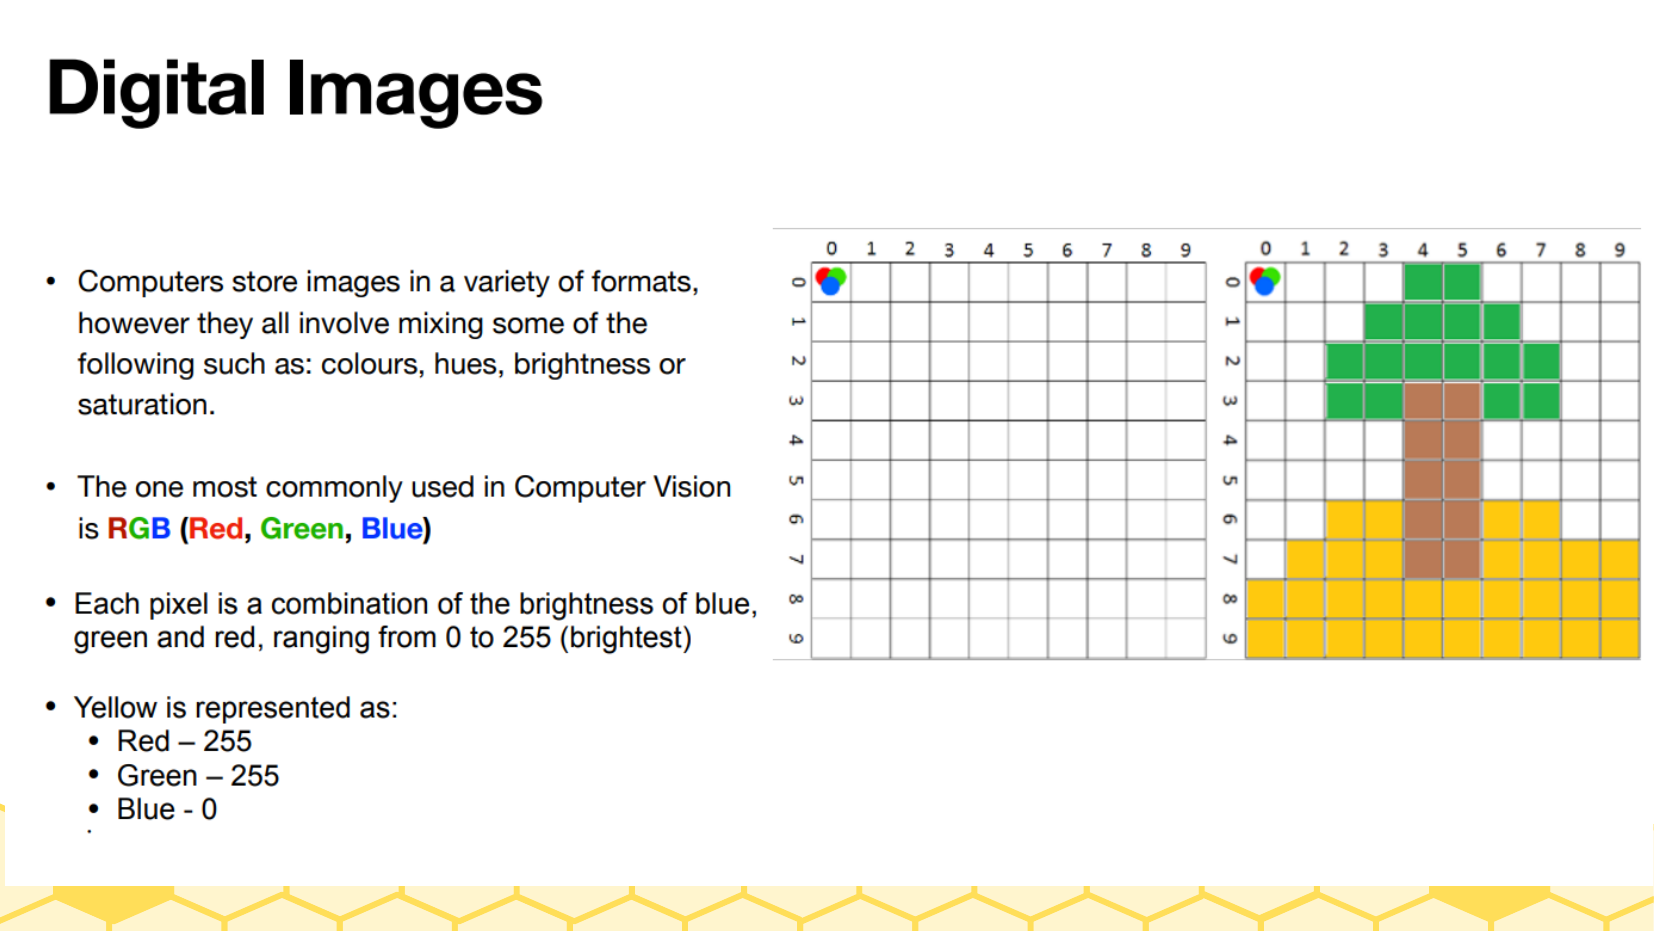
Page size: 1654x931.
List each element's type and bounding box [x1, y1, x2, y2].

picture [5, 49, 1654, 886]
